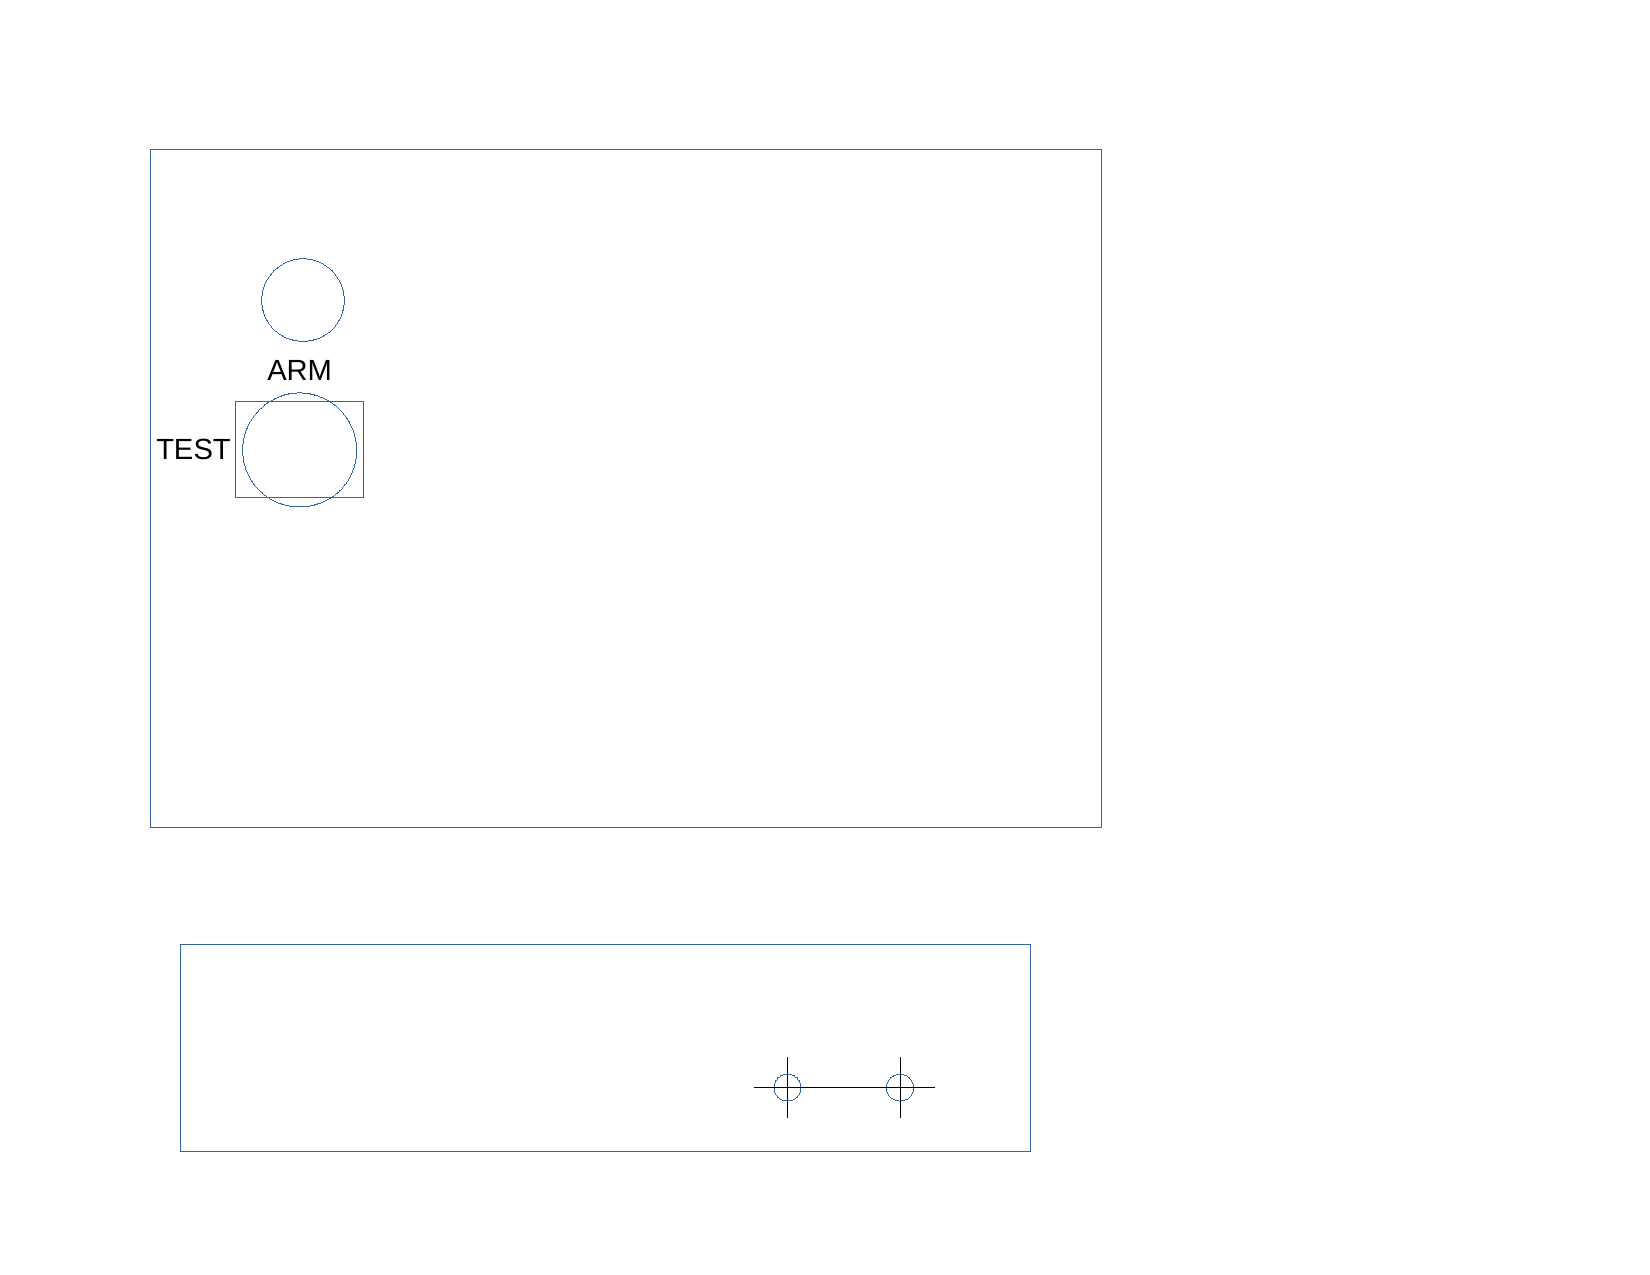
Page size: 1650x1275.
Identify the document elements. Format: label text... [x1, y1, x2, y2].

text_box [180, 944, 1031, 1152]
text_box ARM [232, 346, 368, 395]
text_box TEST [126, 426, 262, 474]
text_box [150, 149, 1102, 828]
